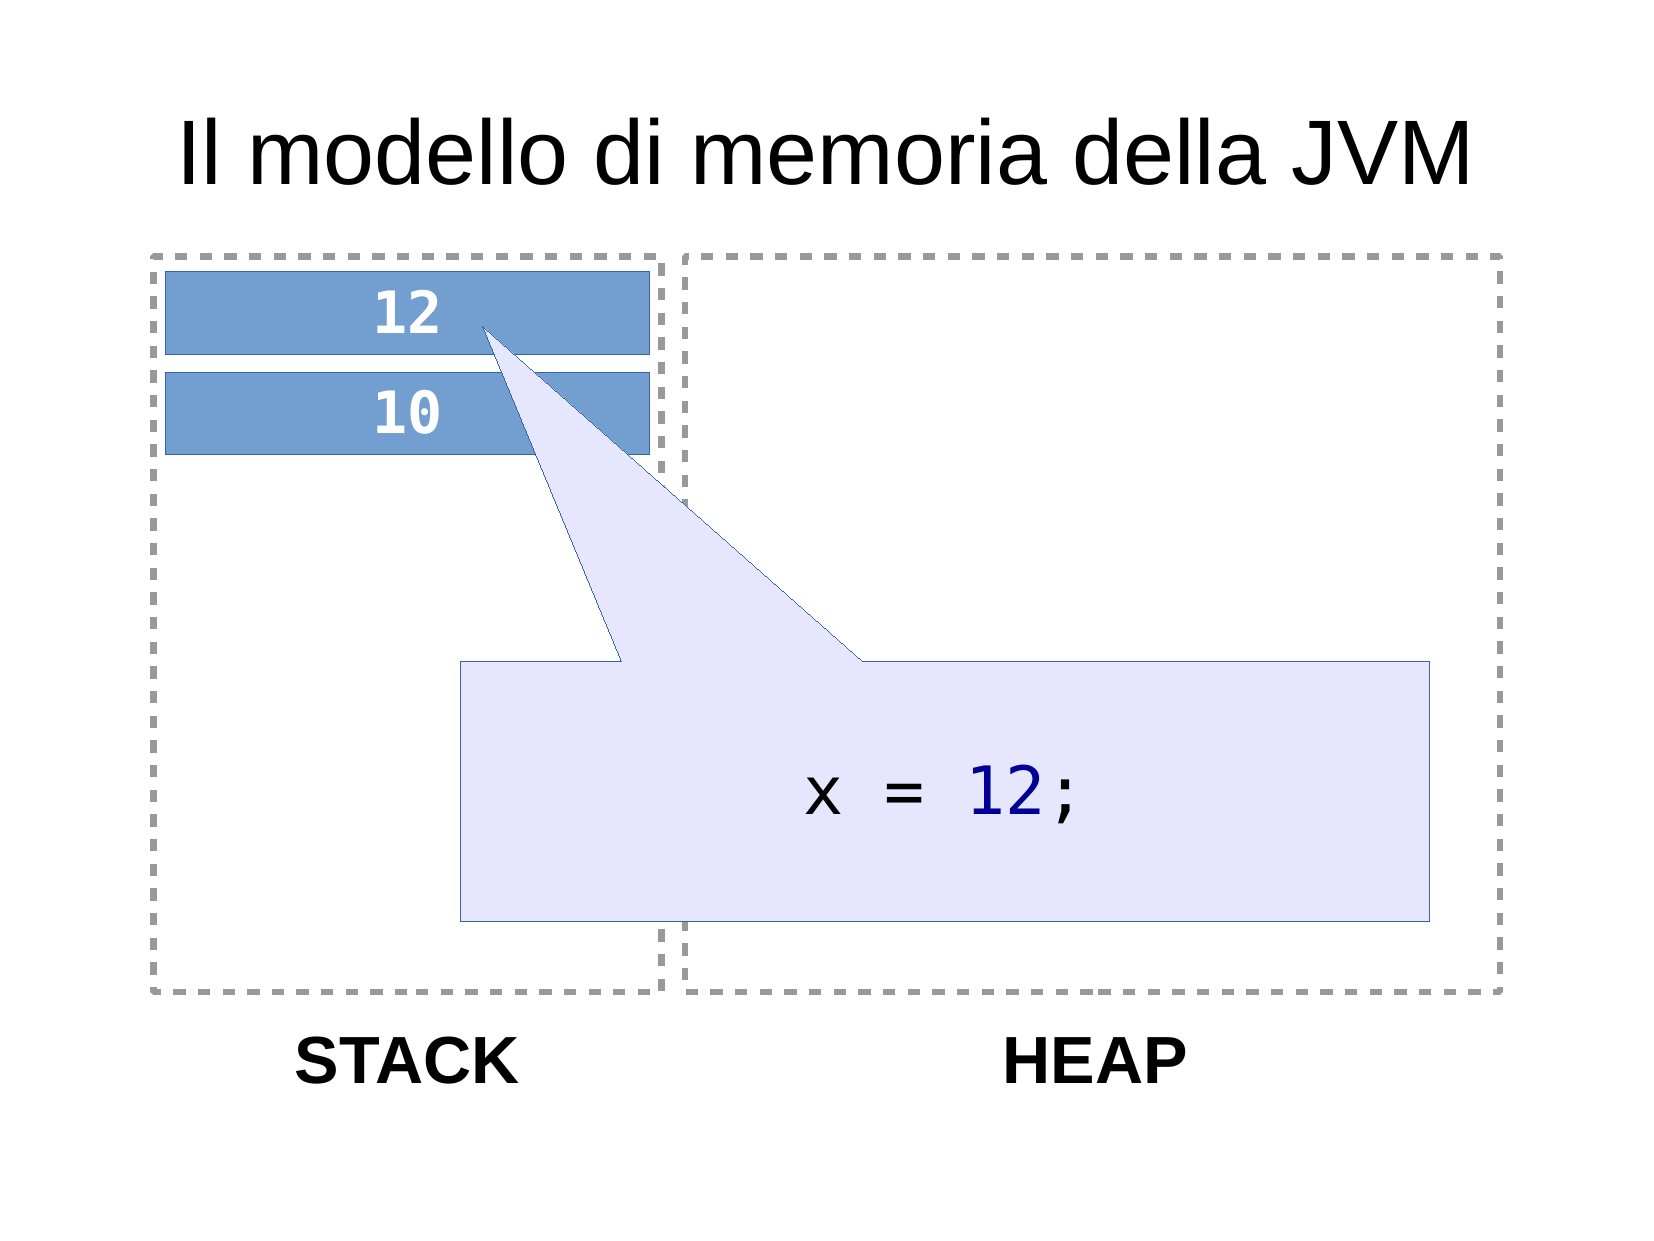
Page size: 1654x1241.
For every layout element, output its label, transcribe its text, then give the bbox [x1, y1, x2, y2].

text_box HEAP [702, 1015, 1489, 1106]
text_box 10 [165, 372, 535, 455]
title Il modello di memoria della JVM [82, 49, 1571, 257]
text_box 12 [165, 271, 650, 355]
text_box STACK [165, 1015, 650, 1106]
text_box x = 12; [460, 326, 1430, 922]
text_box 10 [536, 372, 650, 455]
